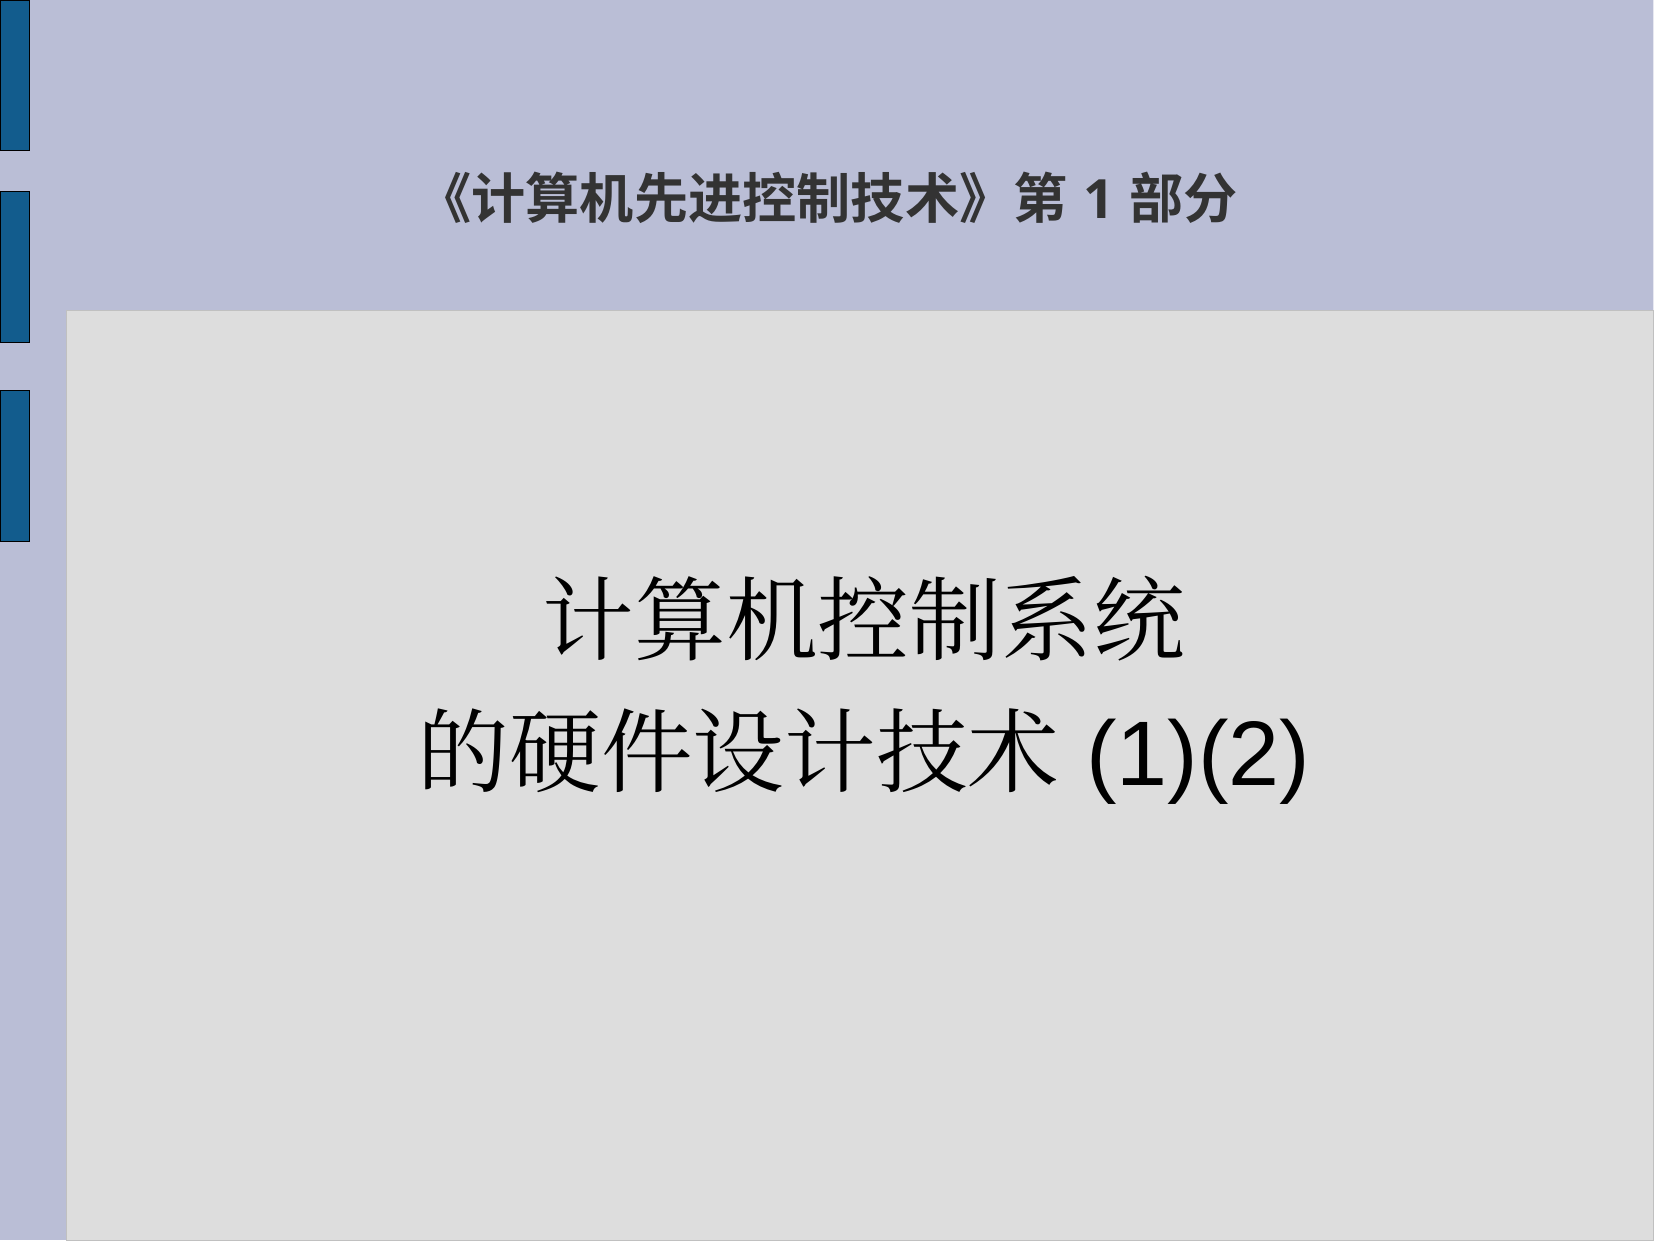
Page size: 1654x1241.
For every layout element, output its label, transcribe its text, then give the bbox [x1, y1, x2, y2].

text_box 计算机控制系统 的硬件设计技术(1)(2) [154, 453, 1539, 906]
title 《计算机先进控制技术》第1部分 [121, 91, 1534, 299]
